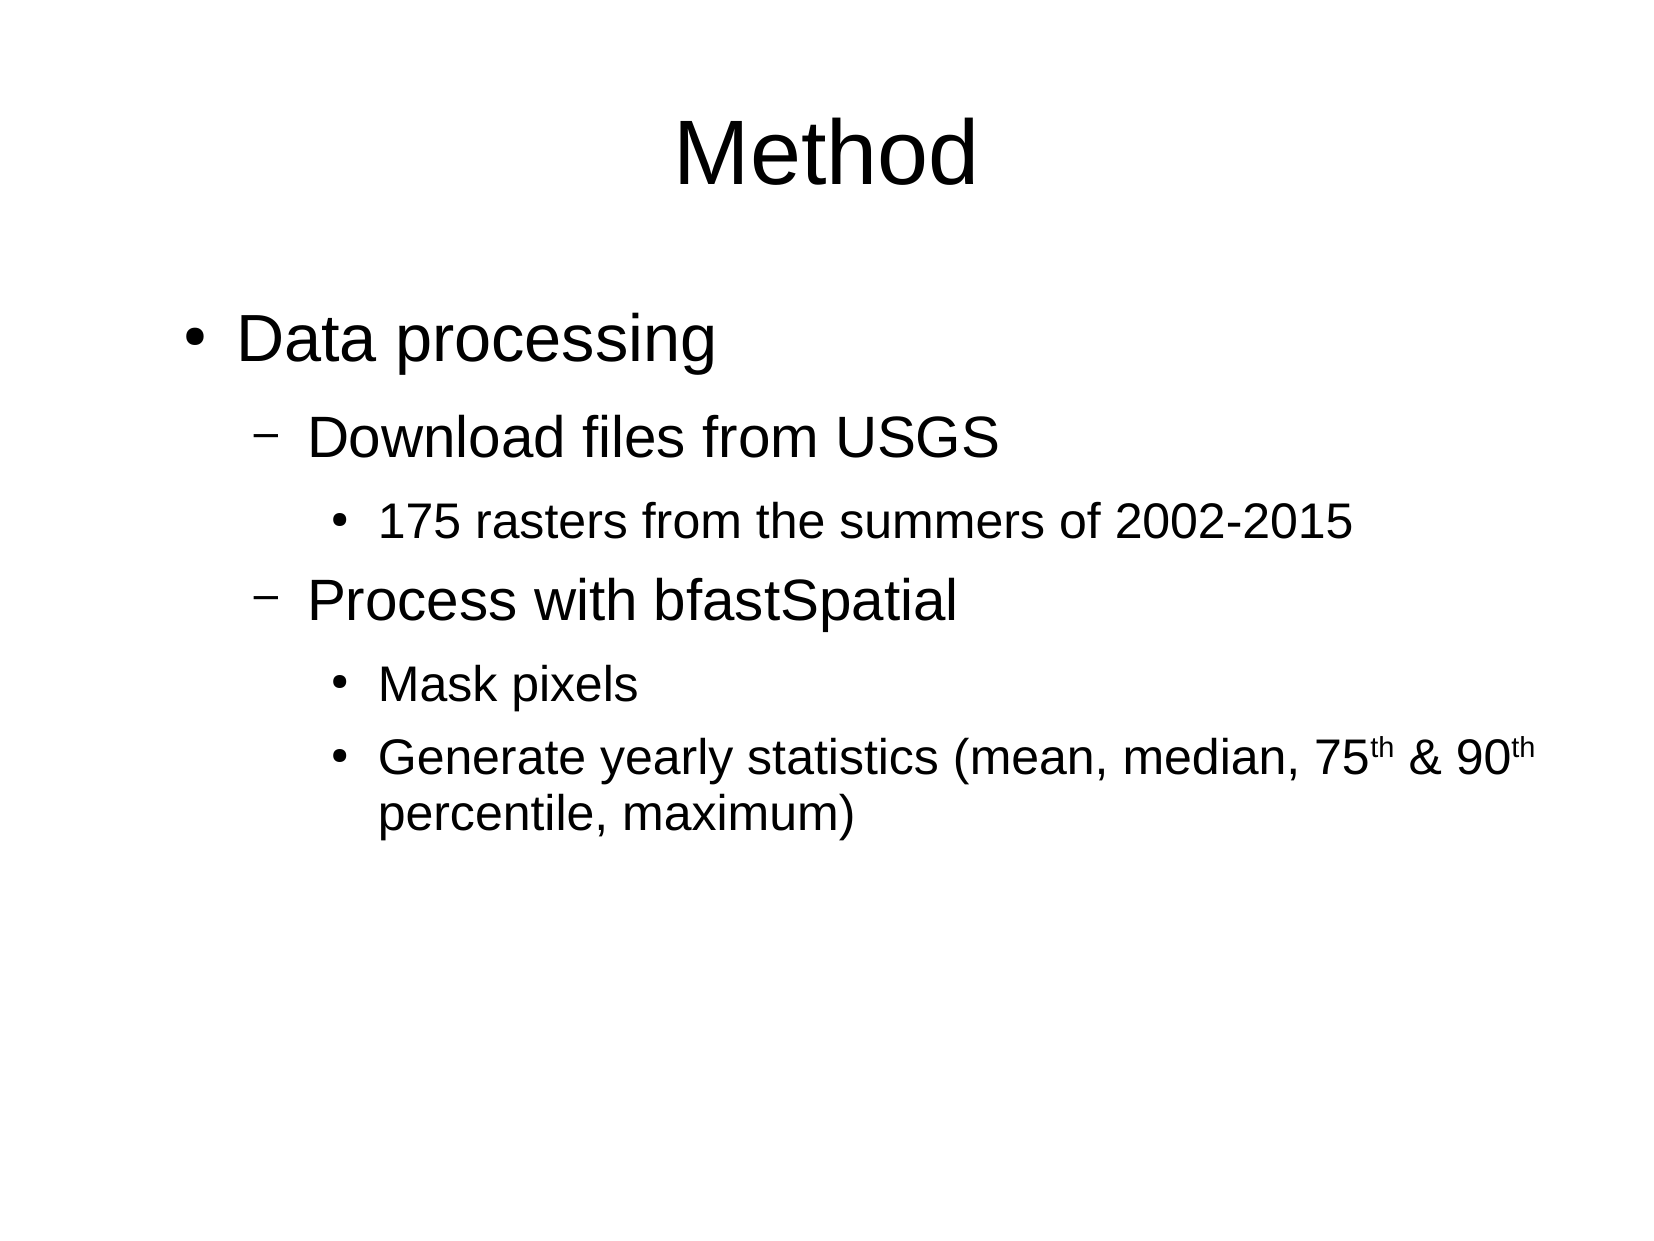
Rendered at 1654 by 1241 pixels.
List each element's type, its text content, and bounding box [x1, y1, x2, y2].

title Method [82, 49, 1571, 257]
list Data processing Download files from USGS 175 rasters from the summers of 2002-2015 Process with bfastSpatial Mask pixels Generate yearly statistics (mean, median, 75th & 90th percentile, maximum) [165, 300, 1654, 1021]
